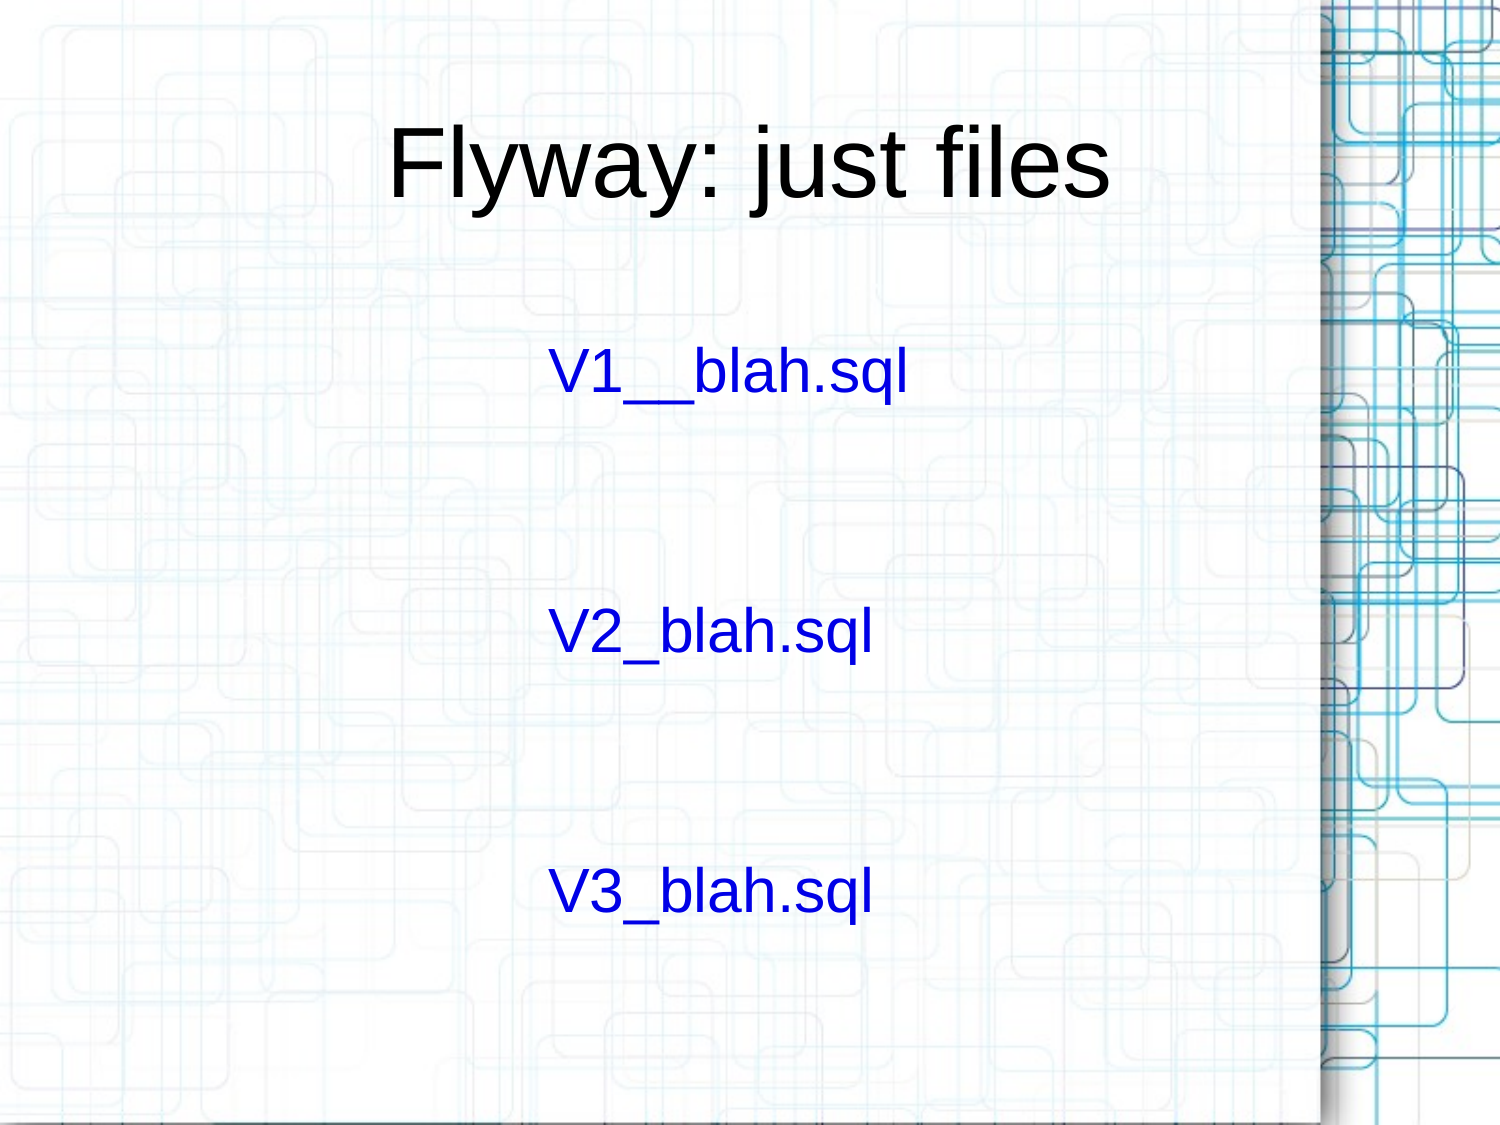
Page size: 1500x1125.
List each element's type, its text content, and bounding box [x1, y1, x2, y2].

text_box V1__blah.sql V2_blah.sql V3_blah.sql [458, 240, 1255, 1100]
picture [0, 0, 1500, 1125]
title Flyway: just files [75, 45, 1425, 233]
